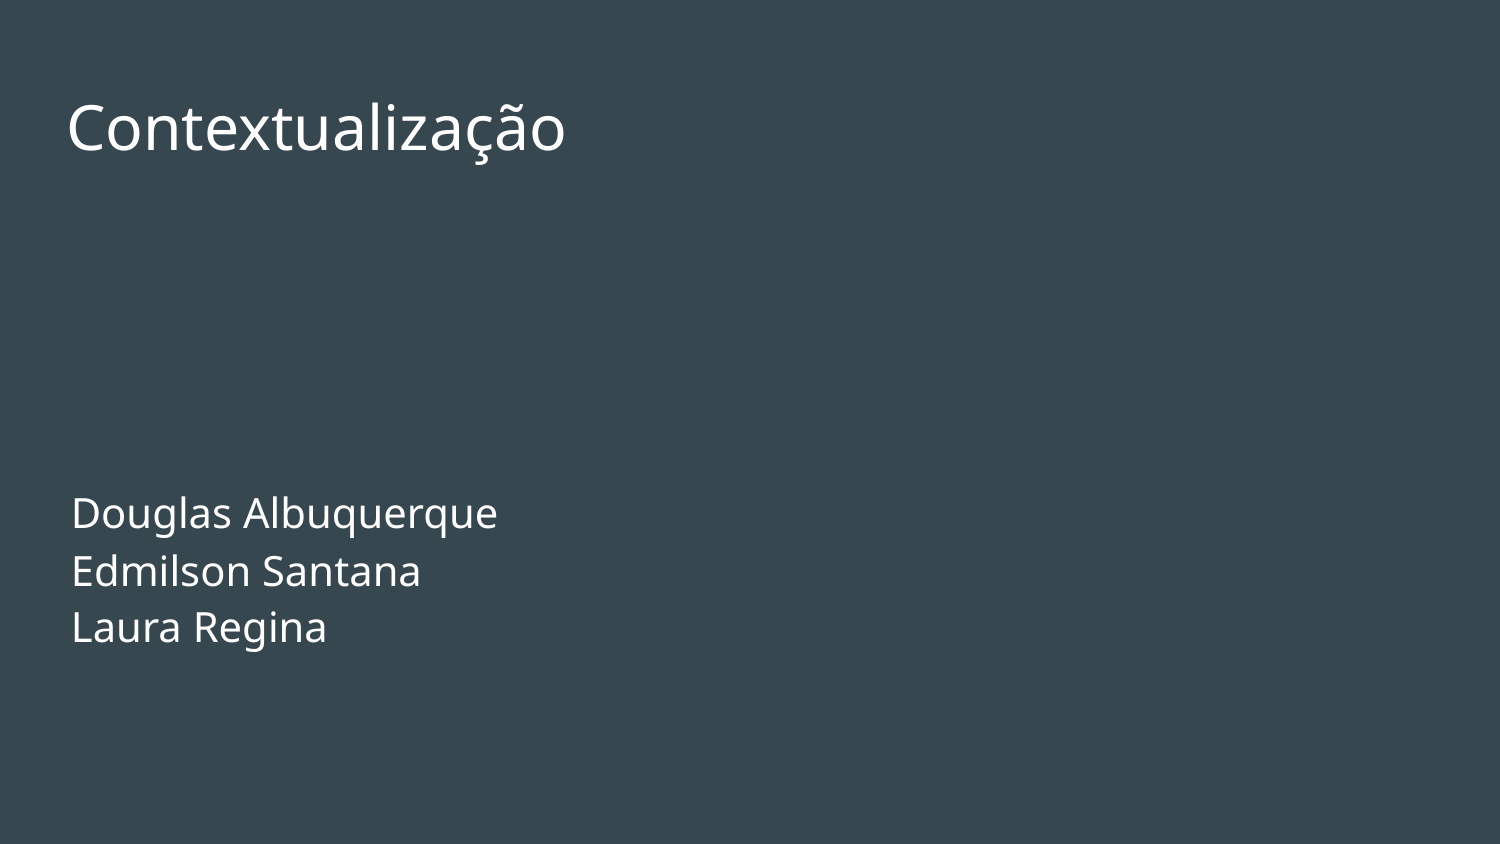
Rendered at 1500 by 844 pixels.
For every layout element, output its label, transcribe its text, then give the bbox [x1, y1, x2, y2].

title Contextualização [51, 72, 1449, 167]
title Douglas Albuquerque Edmilson Santana Laura Regina [70, 485, 1193, 654]
